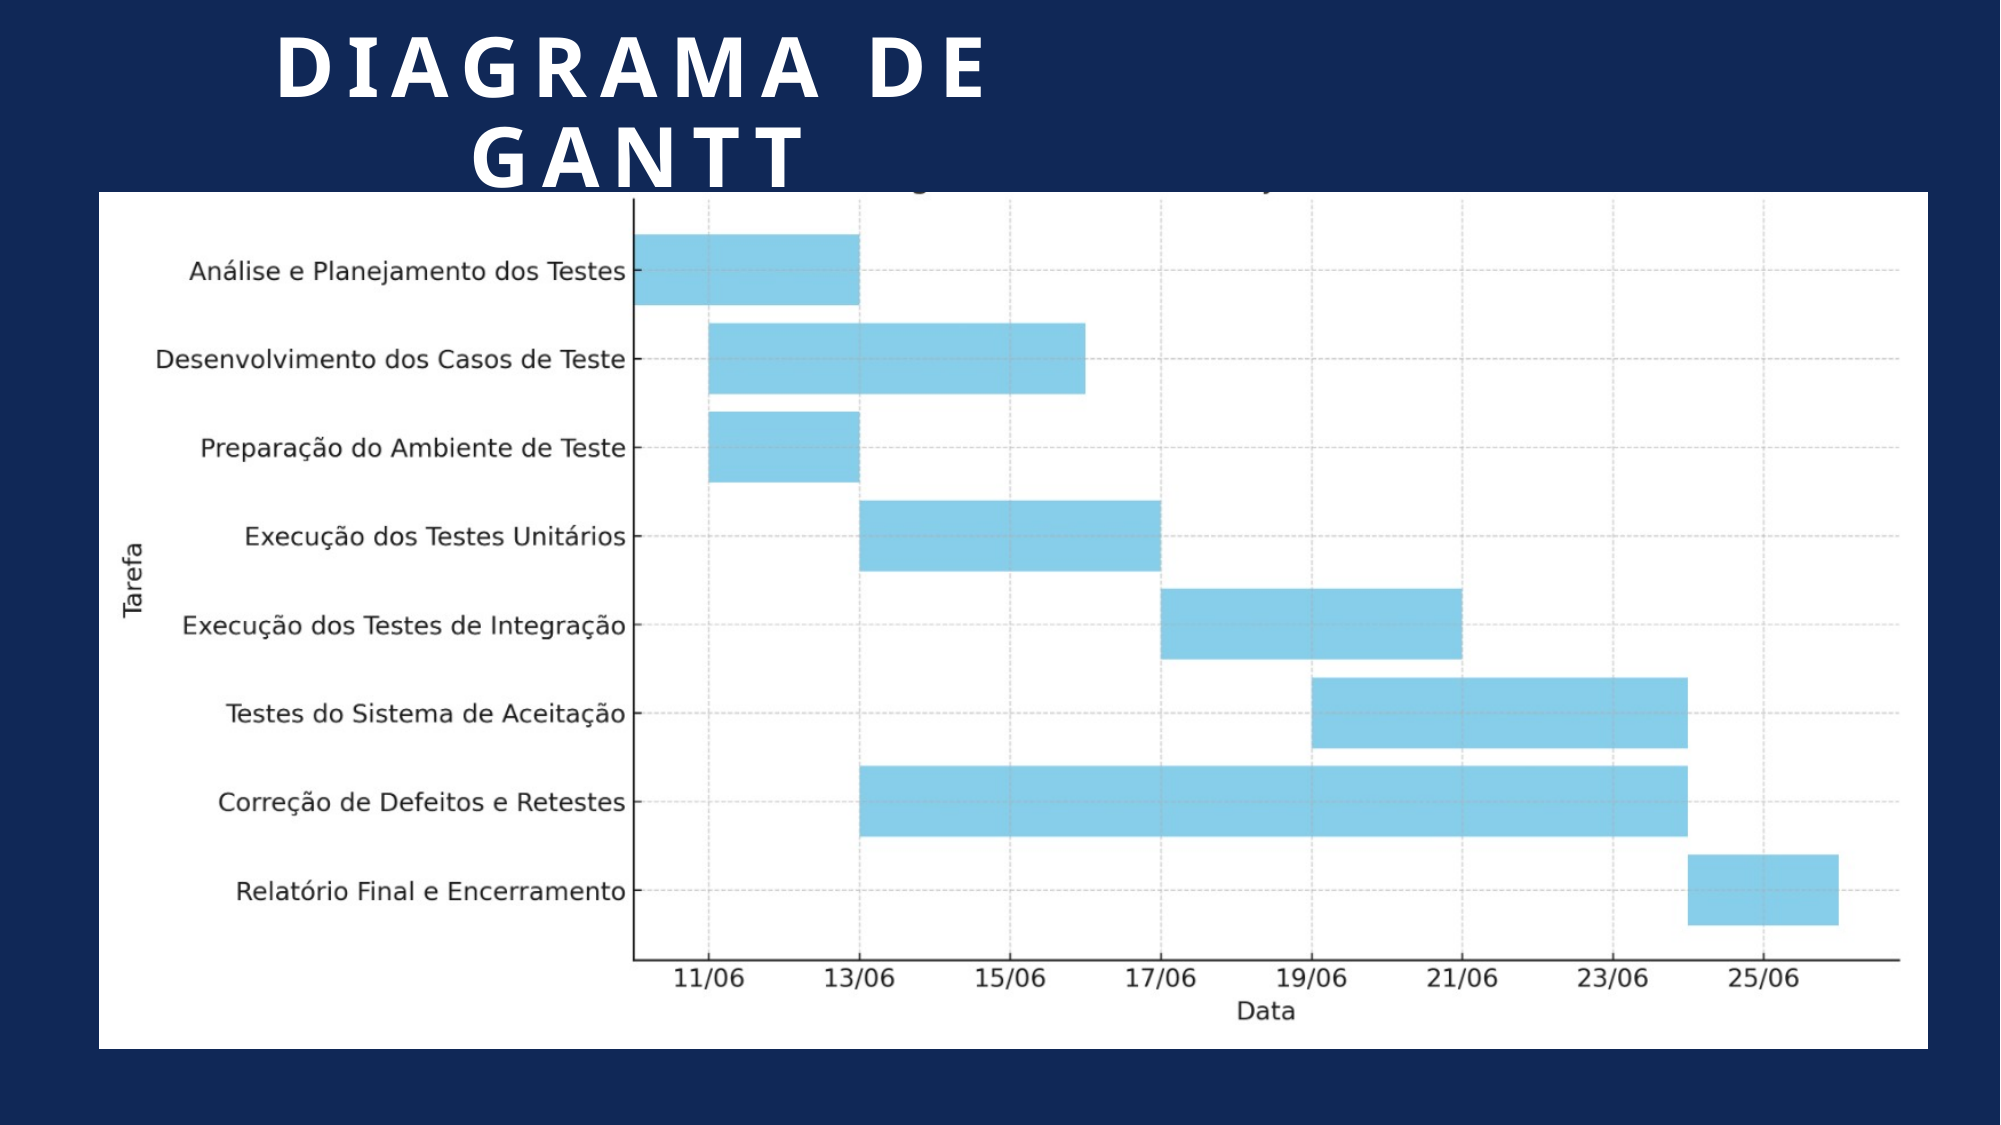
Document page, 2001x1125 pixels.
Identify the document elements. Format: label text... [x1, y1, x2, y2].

title Diagrama de gantt [99, 18, 1173, 192]
picture [99, 192, 1928, 1049]
